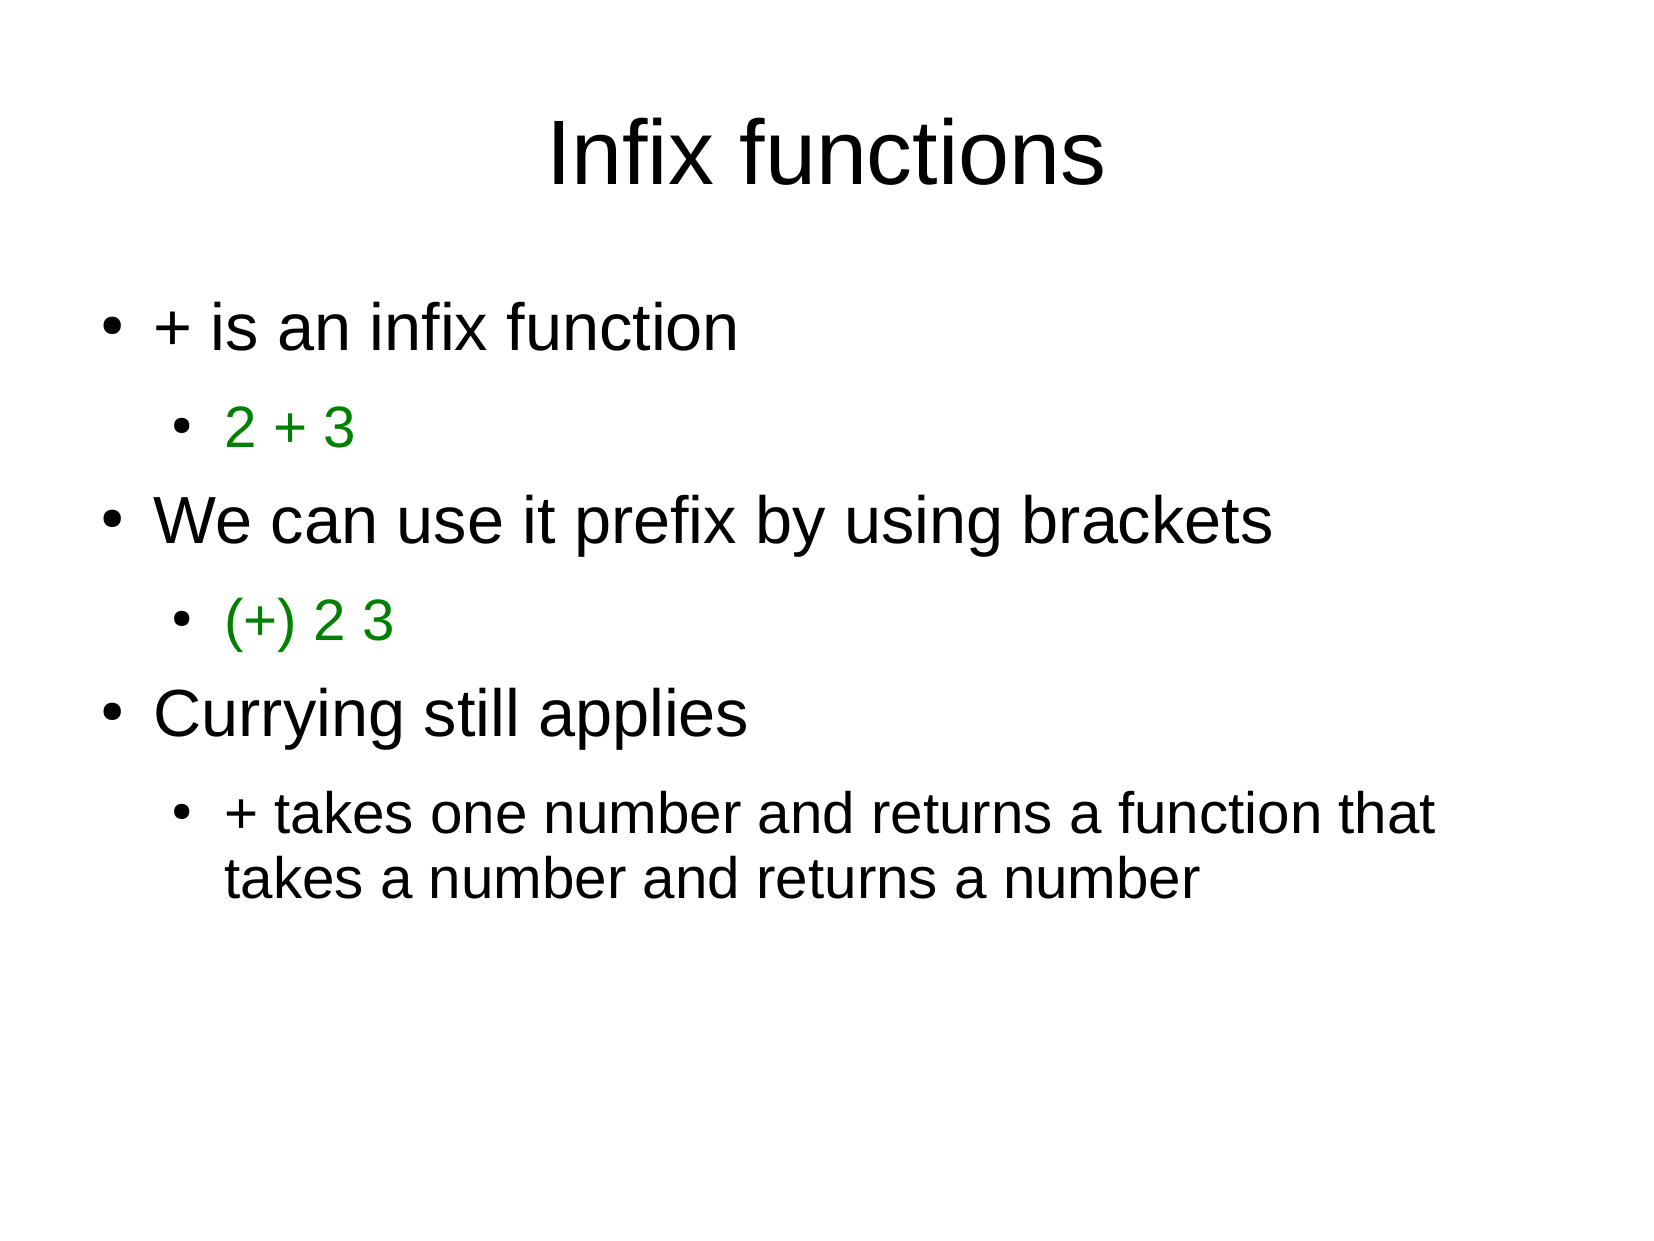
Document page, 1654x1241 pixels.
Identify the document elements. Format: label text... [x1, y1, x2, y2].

list + is an infix function 2 + 3 We can use it prefix by using brackets (+) 2 3 Currying still applies + takes one number and returns a function that takes a number and returns a number [82, 290, 1571, 1094]
title Infix functions [82, 49, 1571, 257]
